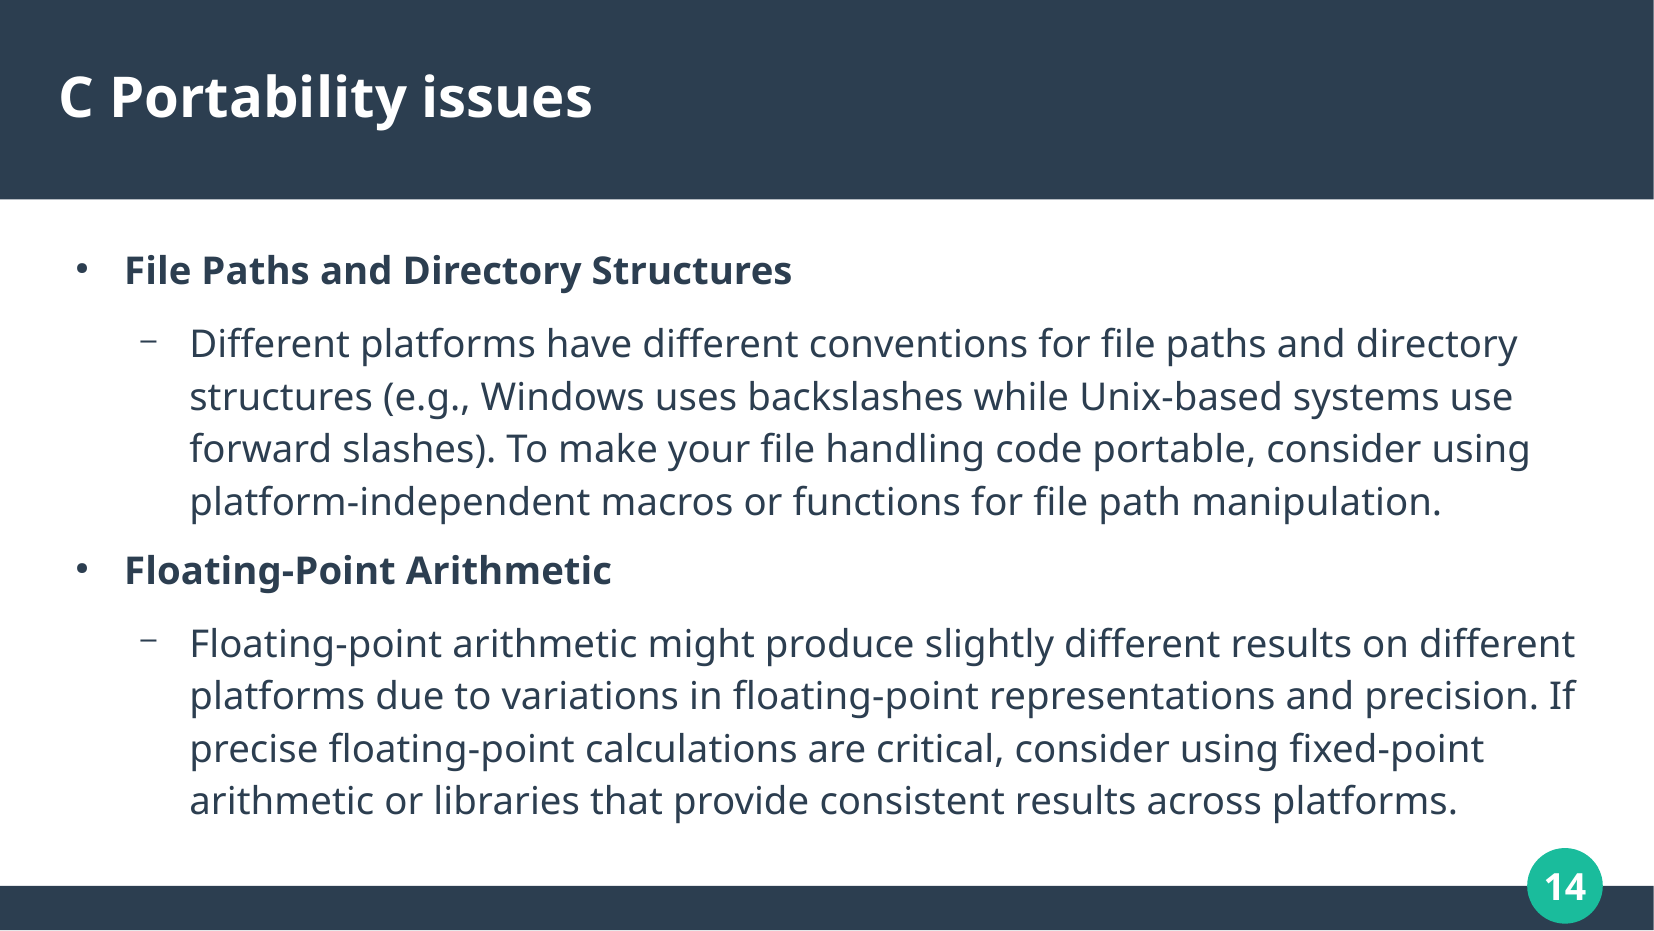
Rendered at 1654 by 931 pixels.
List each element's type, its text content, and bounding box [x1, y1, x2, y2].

list File Paths and Directory Structures Different platforms have different conventions for file paths and directory structures (e.g., Windows uses backslashes while Unix-based systems use forward slashes). To make your file handling code portable, consider using platform-independent macros or functions for file path manipulation. Floating-Point Arithmetic Floating-point arithmetic might produce slightly different results on different platforms due to variations in floating-point representations and precision. If precise floating-point calculations are critical, consider using fixed-point arithmetic or libraries that provide consistent results across platforms. [59, 243, 1595, 864]
title C Portability issues [59, 37, 1595, 156]
